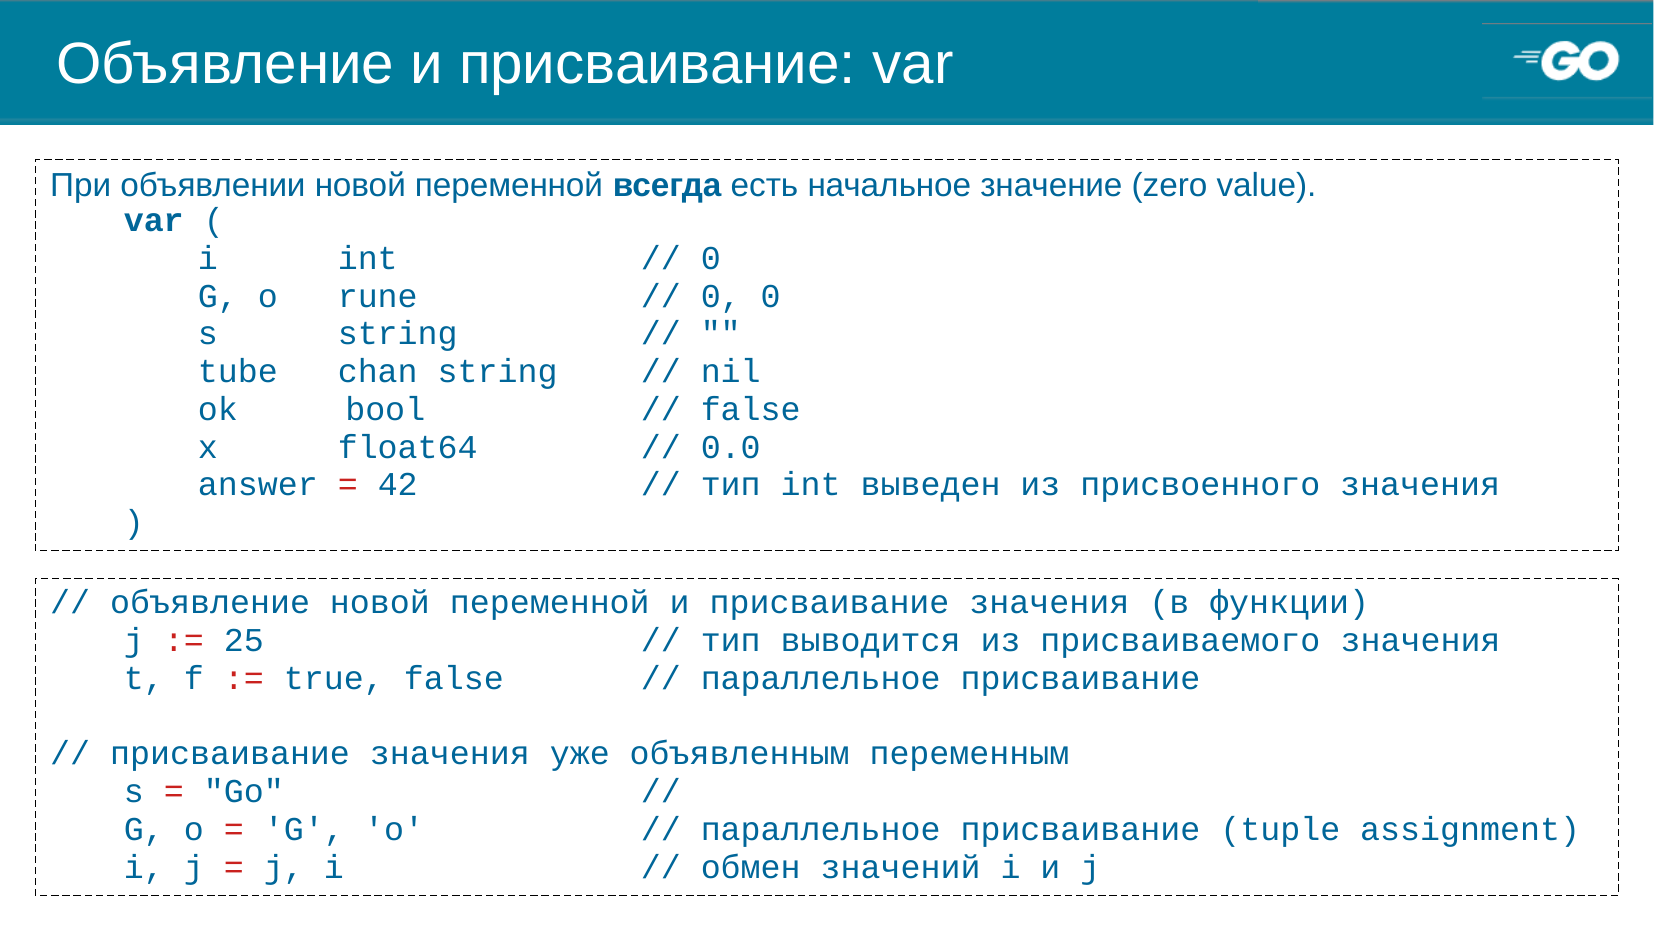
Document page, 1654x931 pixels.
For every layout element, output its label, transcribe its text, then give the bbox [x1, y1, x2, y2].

text_box // объявление новой переменной и присваивание значения (в функции) j := 25 // тип выводится из присваиваемого значения t, f := true, false // параллельное присваивание // присваивание значения уже объявленным переменным s = "Go" // G, o = 'G', 'o' // параллельное присваивание (tuple assignment) i, j = j, i // обмен значений i и j [35, 578, 1619, 896]
text_box Объявление и присваивание: var [41, 23, 1495, 104]
text_box При объявлении новой переменной всегда есть начальное значение (zero value). var ( i int // 0 G, o rune // 0, 0 s string // "" tube chan string // nil ok bool // false x float64 // 0.0 answer = 42 // тип int выведен из присвоенного значения ) [35, 159, 1619, 551]
picture [1542, 41, 1619, 81]
